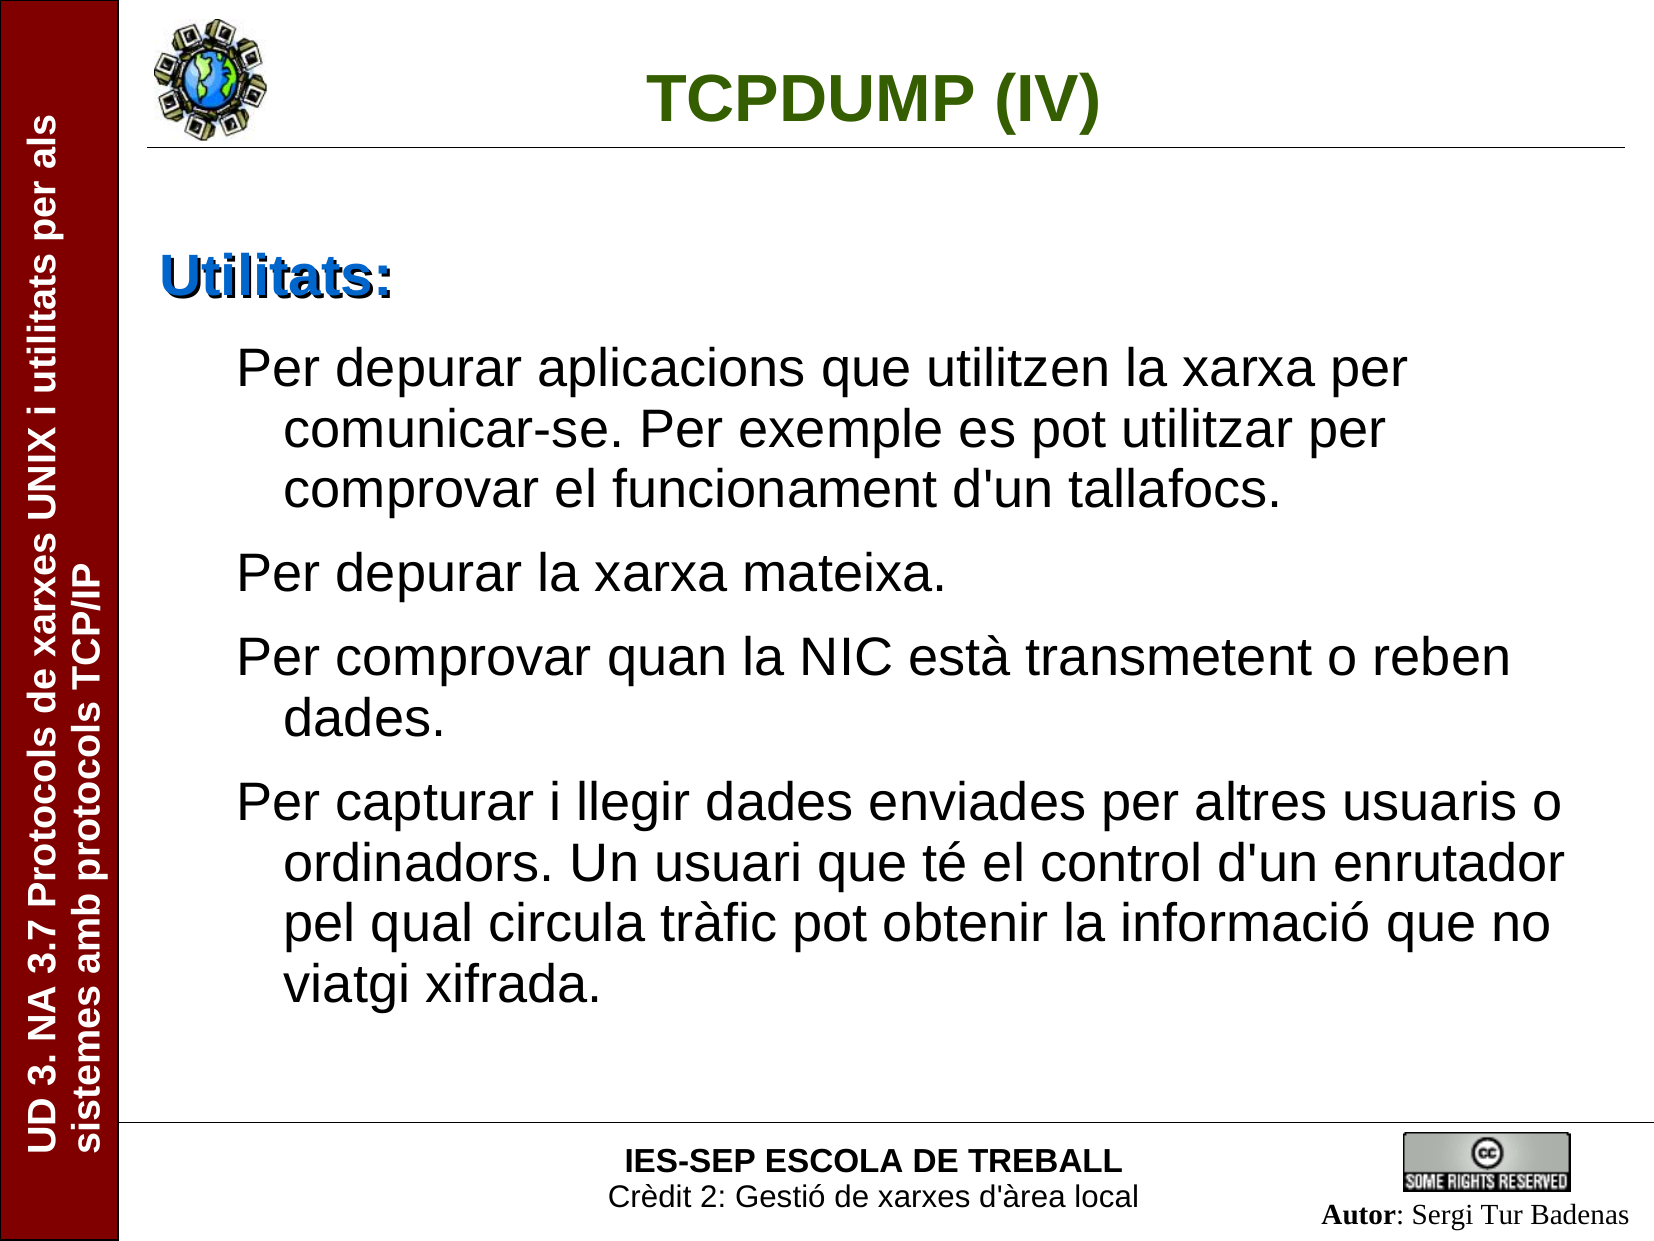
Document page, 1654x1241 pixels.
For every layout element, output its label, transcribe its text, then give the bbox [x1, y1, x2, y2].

title TCPDUMP (IV) [129, 49, 1619, 148]
picture [154, 19, 268, 49]
list Utilitats: Per depurar aplicacions que utilitzen la xarxa per comunicar-se. Per exemple es pot utilitzar per comprovar el funcionament d'un tallafocs. Per depurar la xarxa mateixa. Per comprovar quan la NIC està transmetent o reben dades. Per capturar i llegir dades enviades per altres usuaris o ordinadors. Un usuari que té el control d'un enrutador pel qual circula tràfic pot obtenir la informació que no viatgi xifrada. [141, 242, 1630, 1093]
picture [1403, 1132, 1571, 1192]
